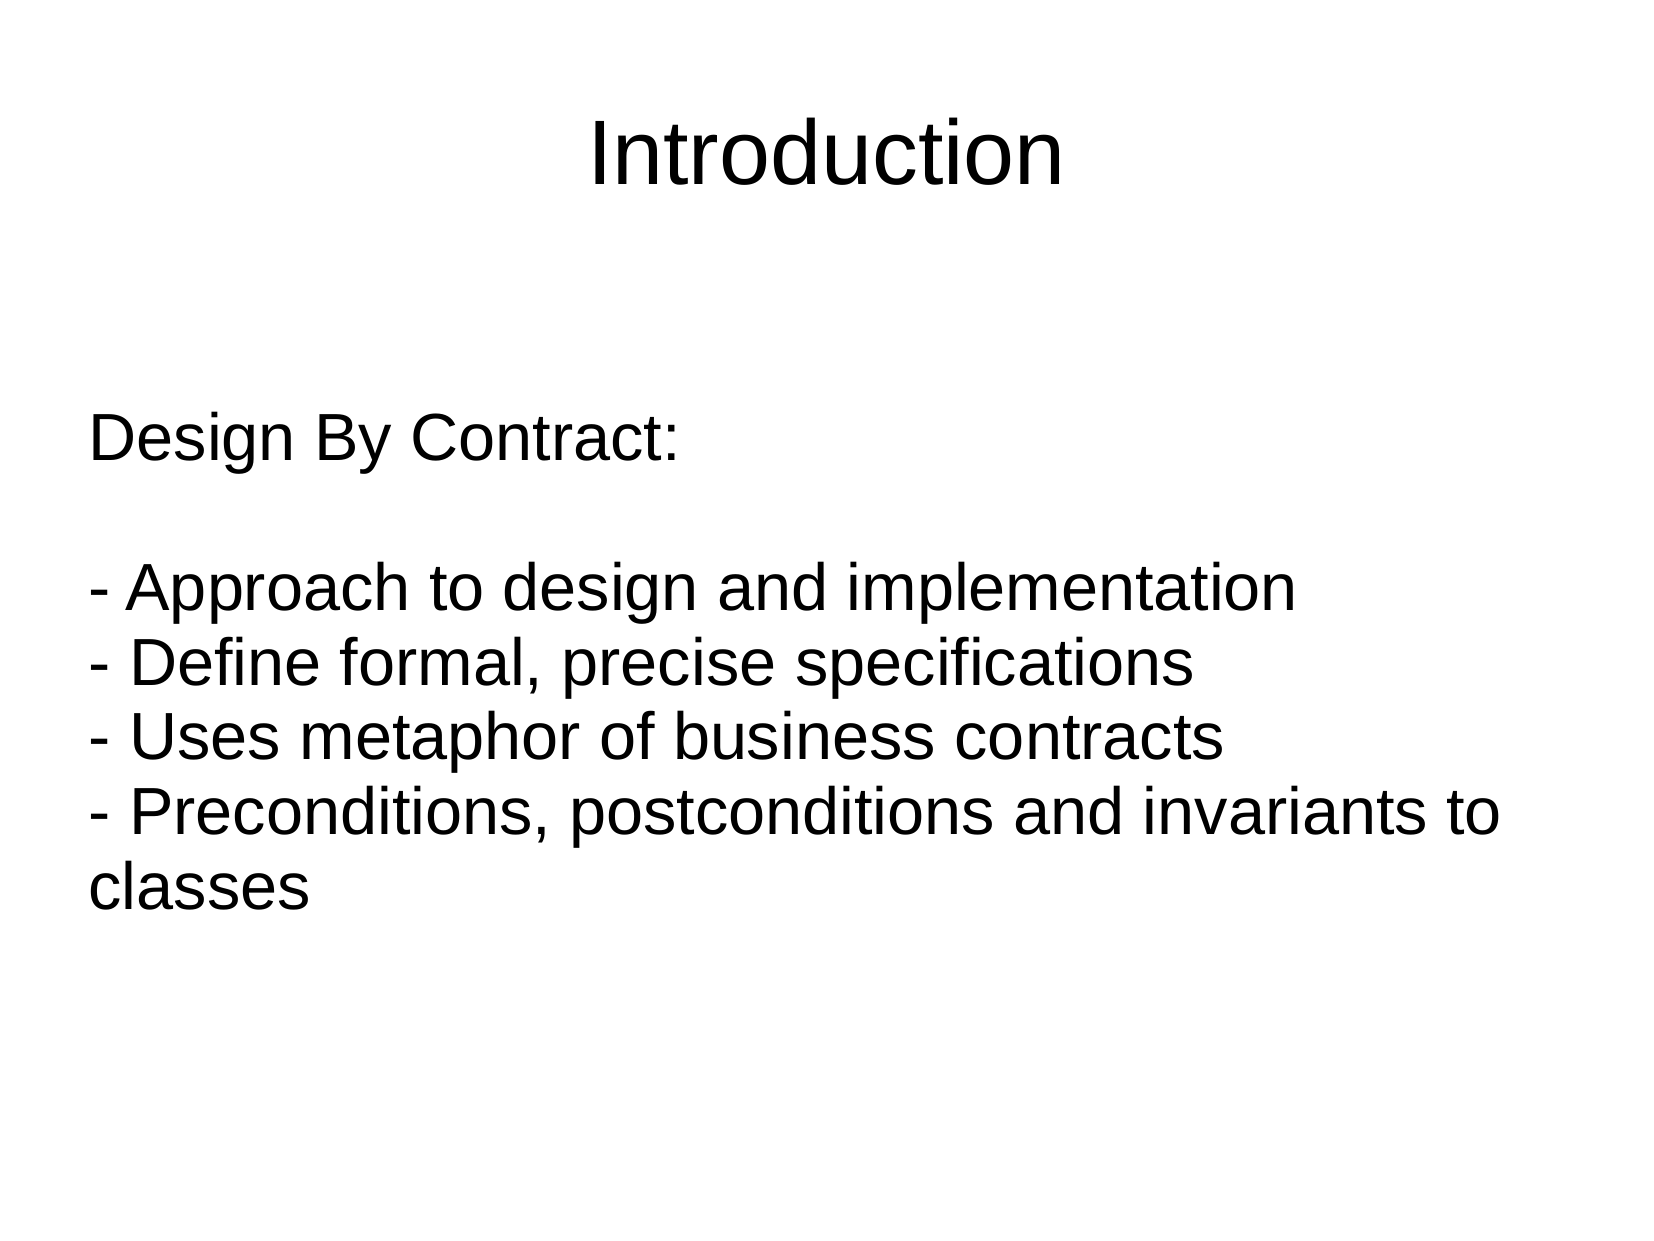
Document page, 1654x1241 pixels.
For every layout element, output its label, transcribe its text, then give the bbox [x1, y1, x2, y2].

title Introduction [82, 56, 1571, 250]
subtitle Design By Contract: - Approach to design and implementation - Define formal, precise specifications - Uses metaphor of business contracts - Preconditions, postconditions and invariants to classes [88, 297, 1571, 1102]
